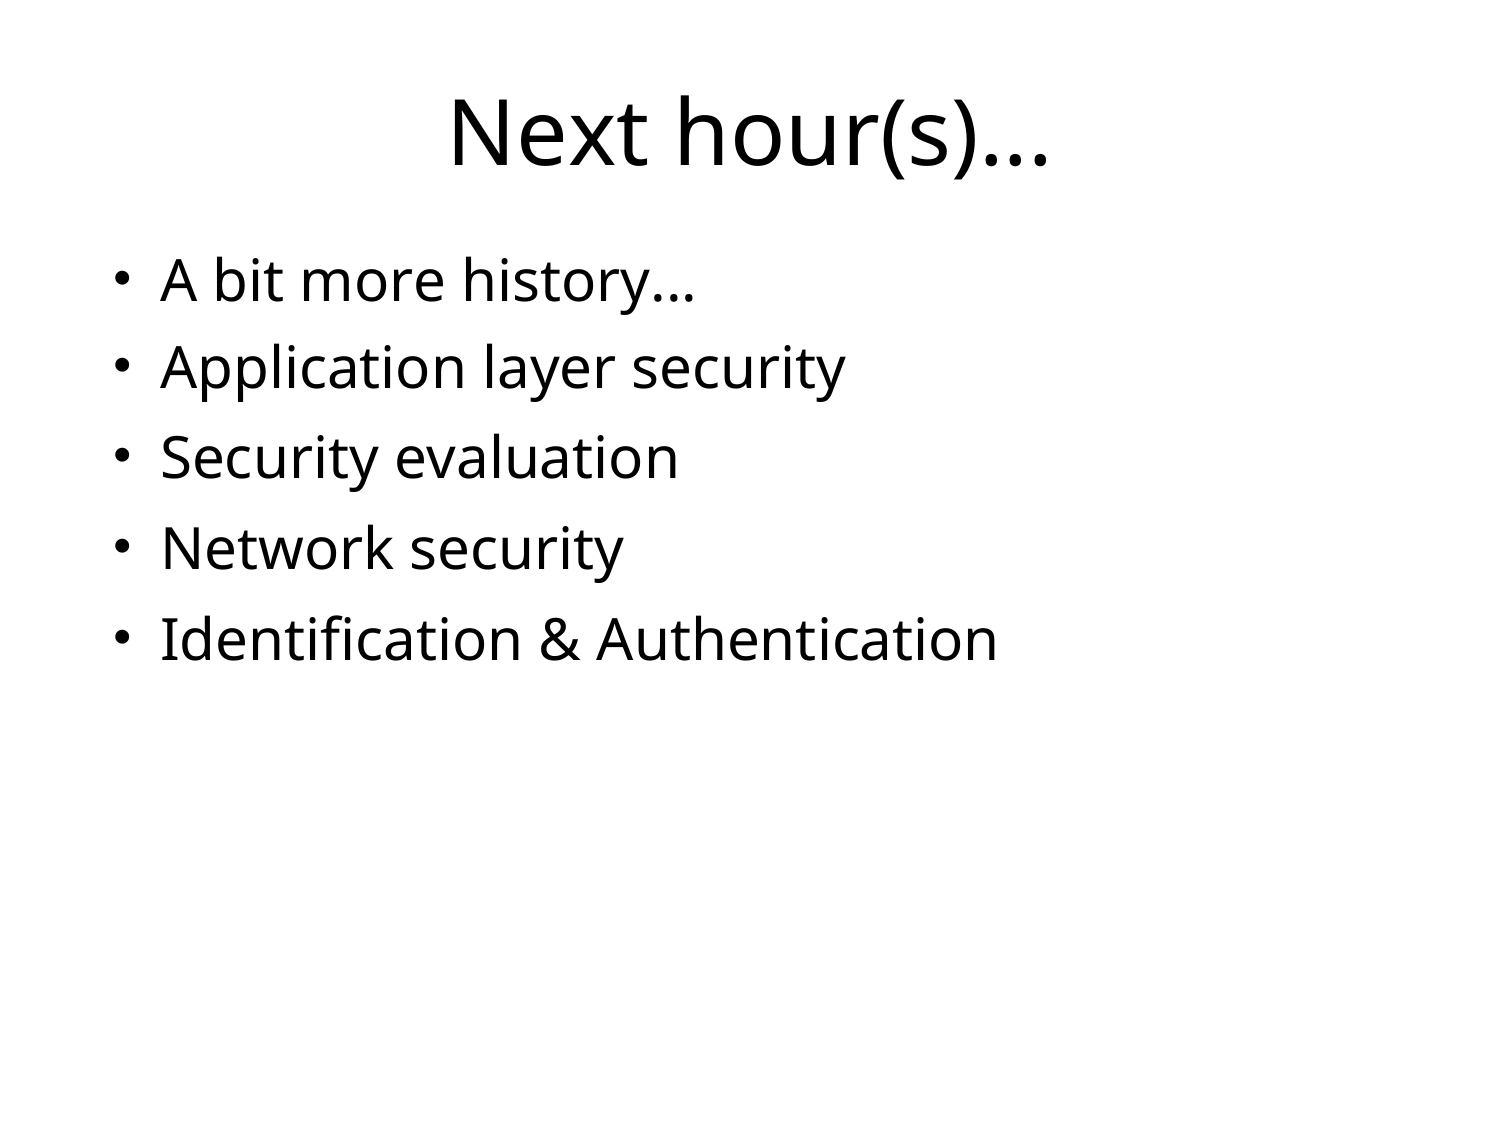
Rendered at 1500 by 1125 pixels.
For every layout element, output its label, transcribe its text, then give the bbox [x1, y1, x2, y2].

list A bit more history... Application layer security Security evaluation Network security Identification & Authentication [112, 242, 1388, 1064]
title Next hour(s)... [112, 34, 1388, 223]
